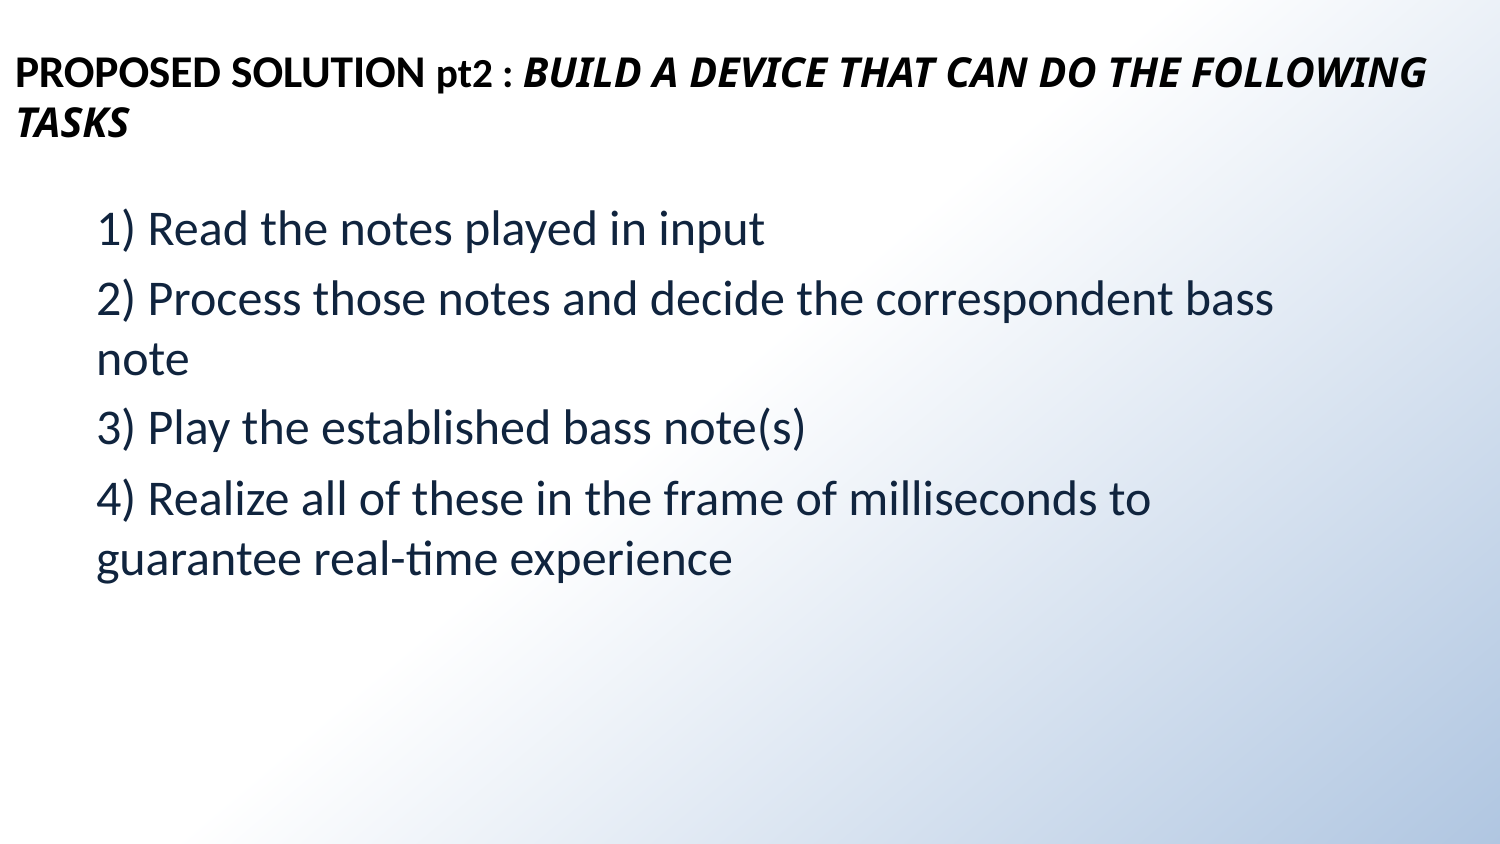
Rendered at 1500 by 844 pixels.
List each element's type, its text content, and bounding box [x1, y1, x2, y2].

list 1) Read the notes played in input 2) Process those notes and decide the correspondent bass note 3) Play the established bass note(s) 4) Realize all of these in the frame of milliseconds to guarantee real-time experience [81, 187, 1293, 770]
title PROPOSED SOLUTION pt2 : BUILD A DEVICE THAT CAN DO THE FOLLOWING TASKS [0, 34, 1500, 154]
